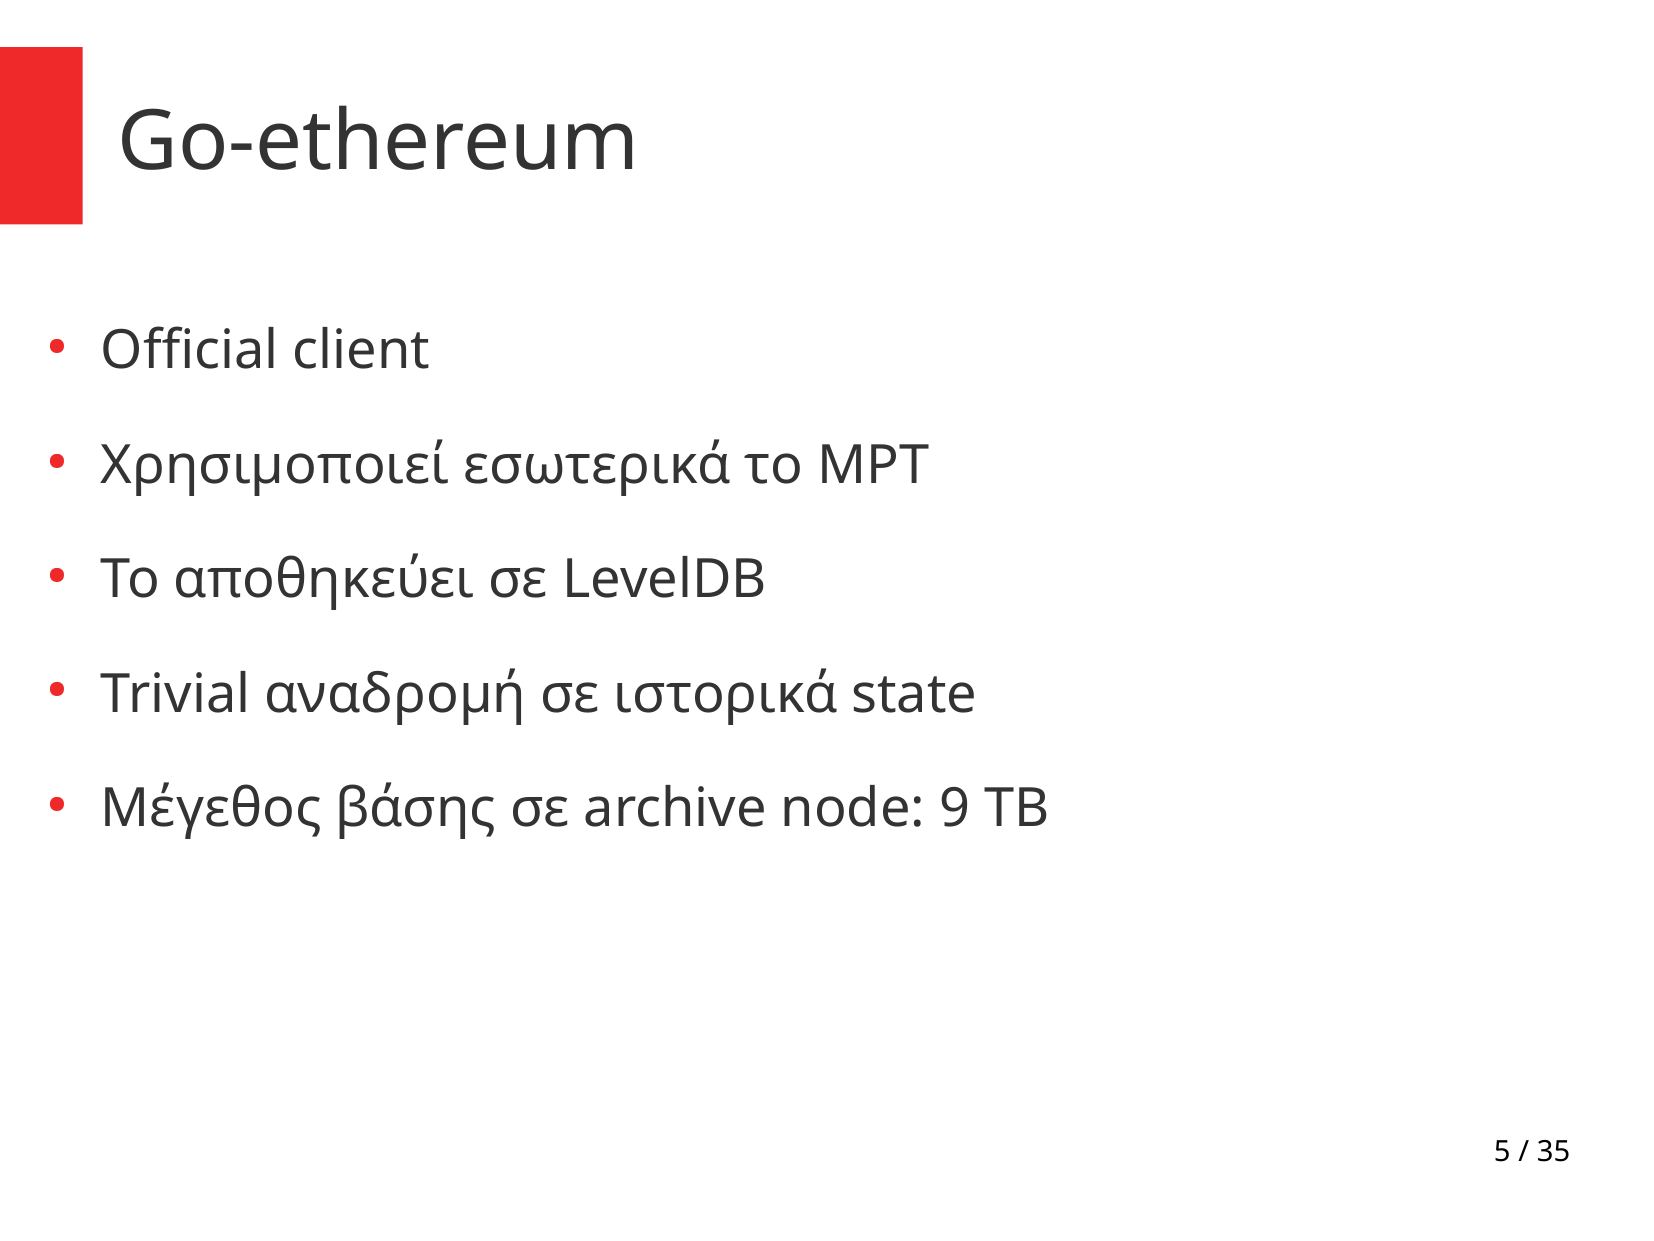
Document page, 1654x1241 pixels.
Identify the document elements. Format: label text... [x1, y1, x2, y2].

title Go-ethereum [117, 29, 1571, 245]
list Official client Χρησιμοποιεί εσωτερικά το MPT Το αποθηκεύει σε LevelDB Trivial αναδρομή σε ιστορικά state Μέγεθος βάσης σε archive node: 9 TB [29, 300, 1620, 1111]
